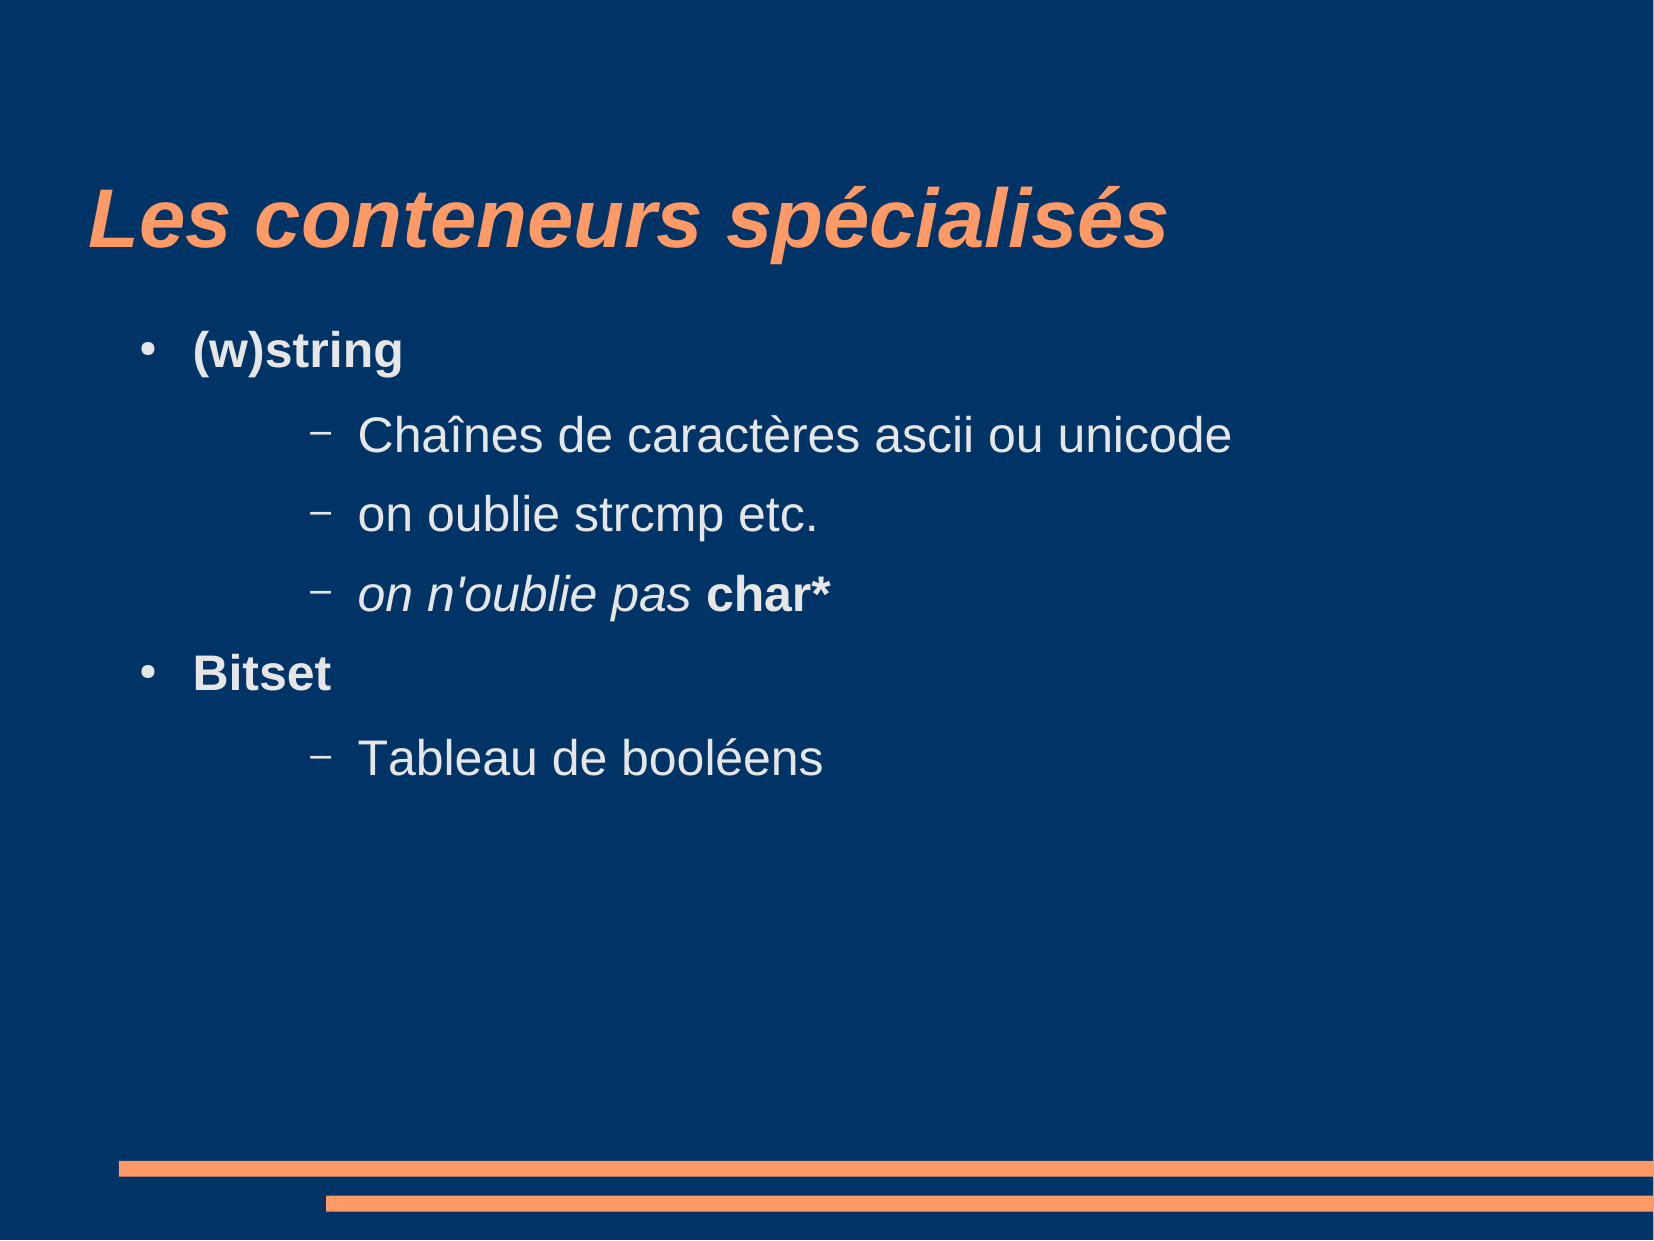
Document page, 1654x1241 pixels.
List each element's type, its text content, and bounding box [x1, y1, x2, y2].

title Les conteneurs spécialisés [88, 114, 1534, 322]
list (w)string Chaînes de caractères ascii ou unicode on oublie strcmp etc. on n'oublie pas char* Bitset Tableau de booléens [121, 322, 1561, 1132]
